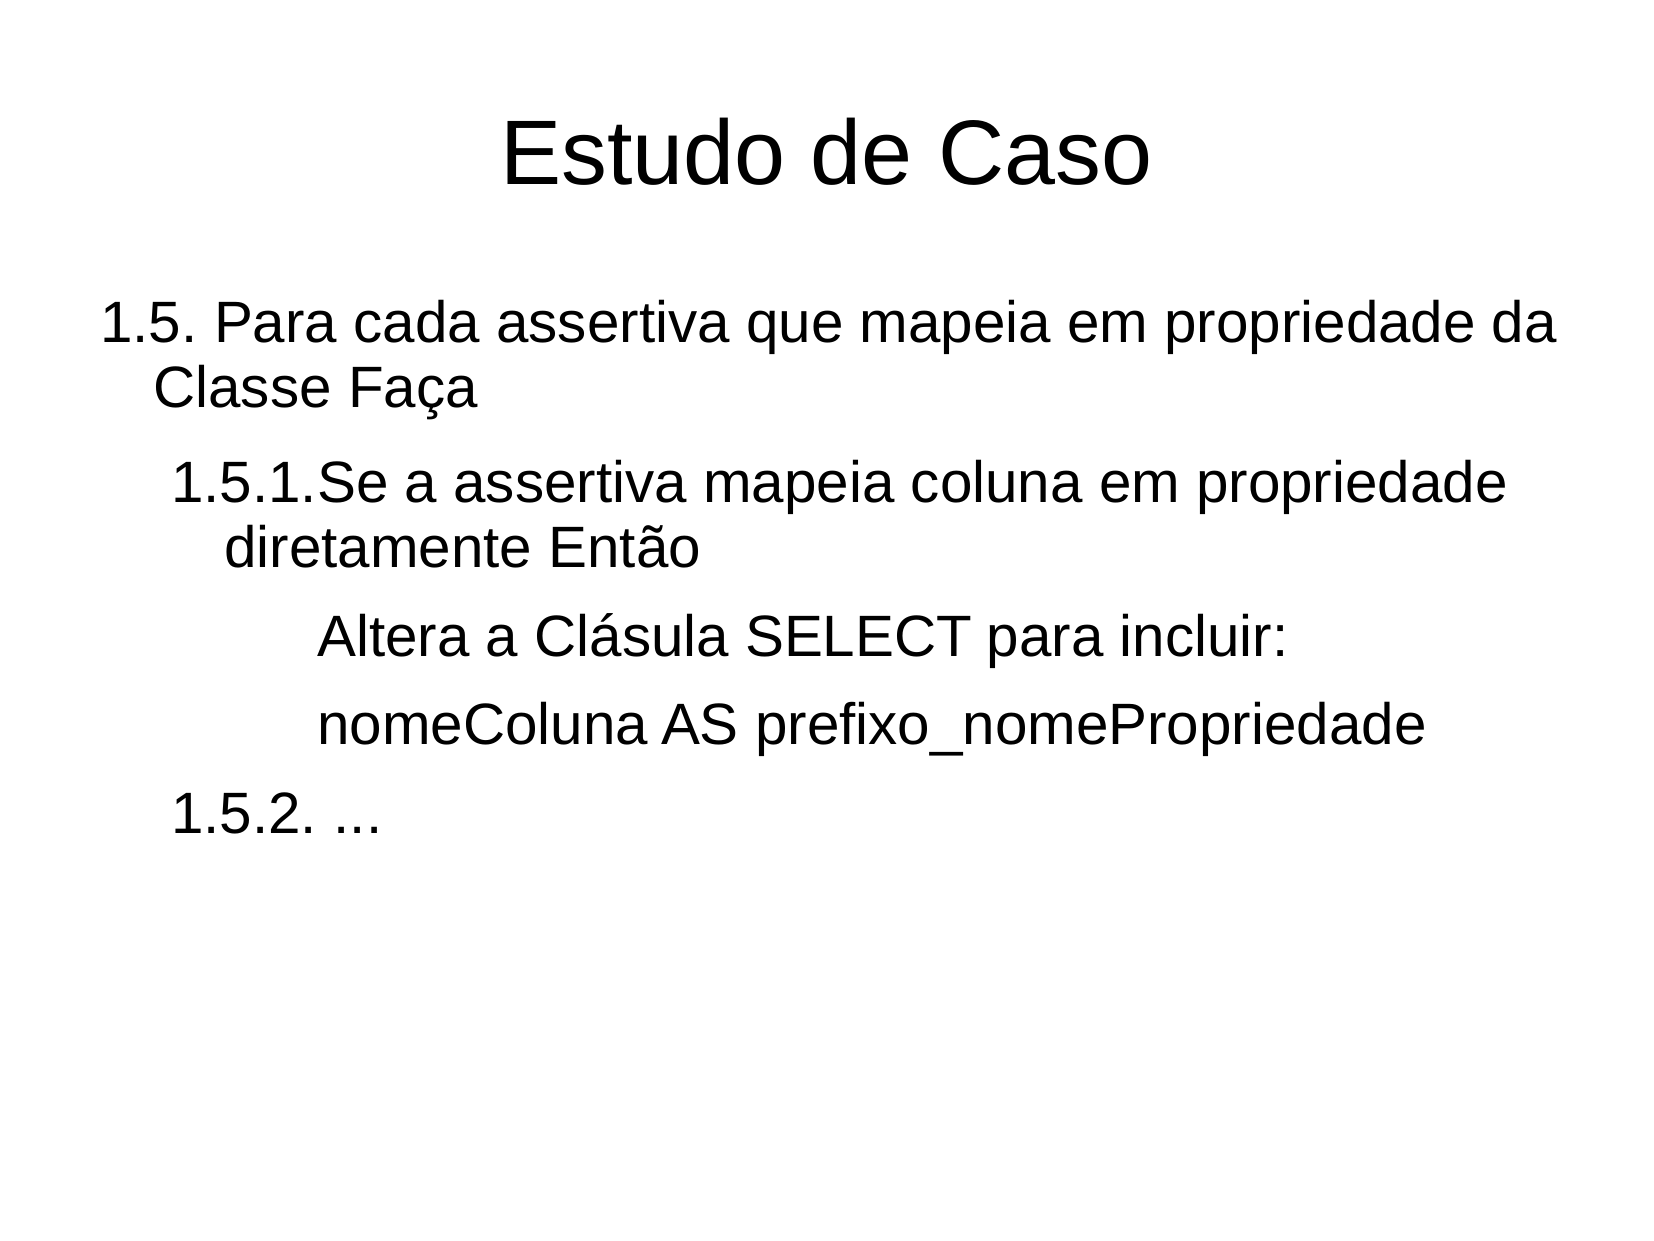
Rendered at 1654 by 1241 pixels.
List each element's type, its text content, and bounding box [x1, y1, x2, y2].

title Estudo de Caso [82, 49, 1571, 257]
list Para cada assertiva que mapeia em propriedade da Classe Faça Se a assertiva mapeia coluna em propriedade diretamente Então Altera a Clásula SELECT para incluir: nomeColuna AS prefixo_nomePropriedade ... [82, 290, 1571, 1109]
